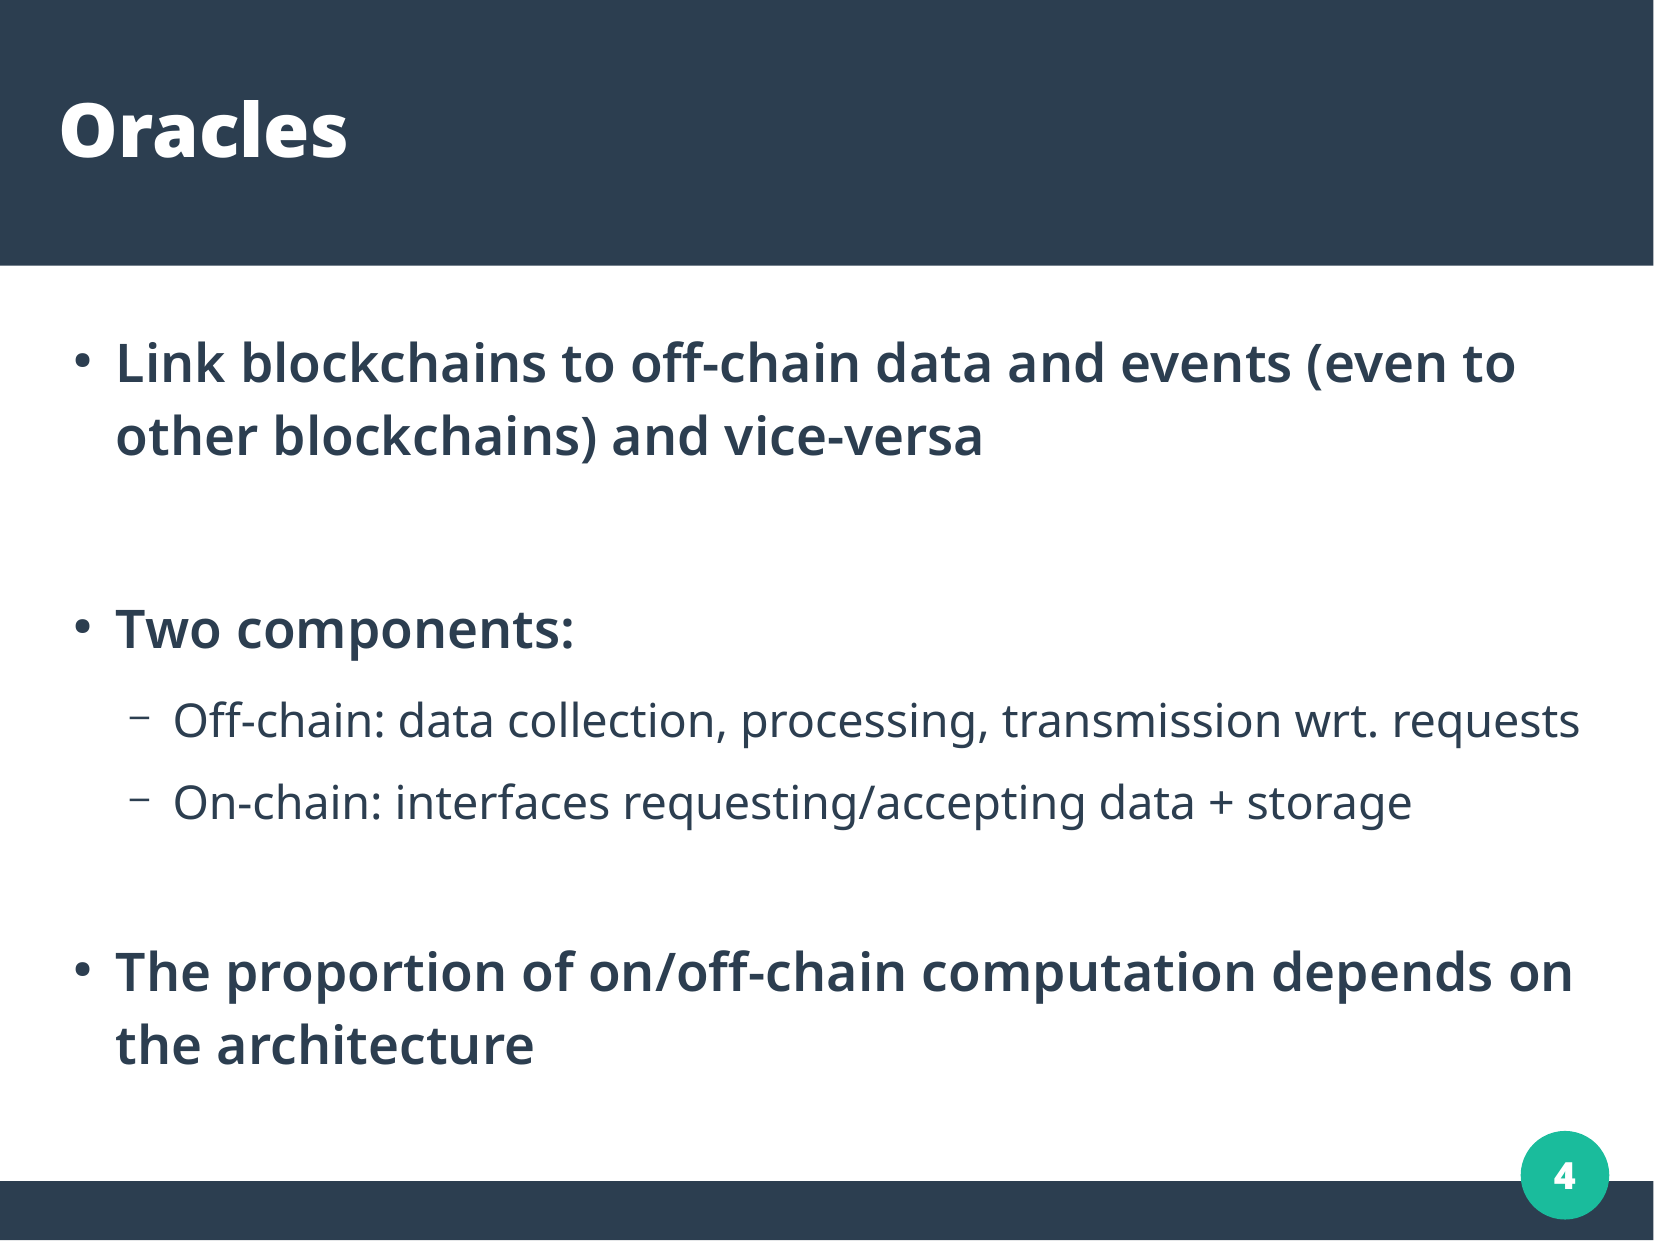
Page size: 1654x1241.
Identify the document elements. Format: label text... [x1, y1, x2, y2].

list Link blockchains to off-chain data and events (even to other blockchains) and vice-versa Two components: Off-chain: data collection, processing, transmission wrt. requests On-chain: interfaces requesting/accepting data + storage The proportion of on/off-chain computation depends on the architecture [59, 324, 1595, 1152]
title Oracles [59, 49, 1595, 207]
